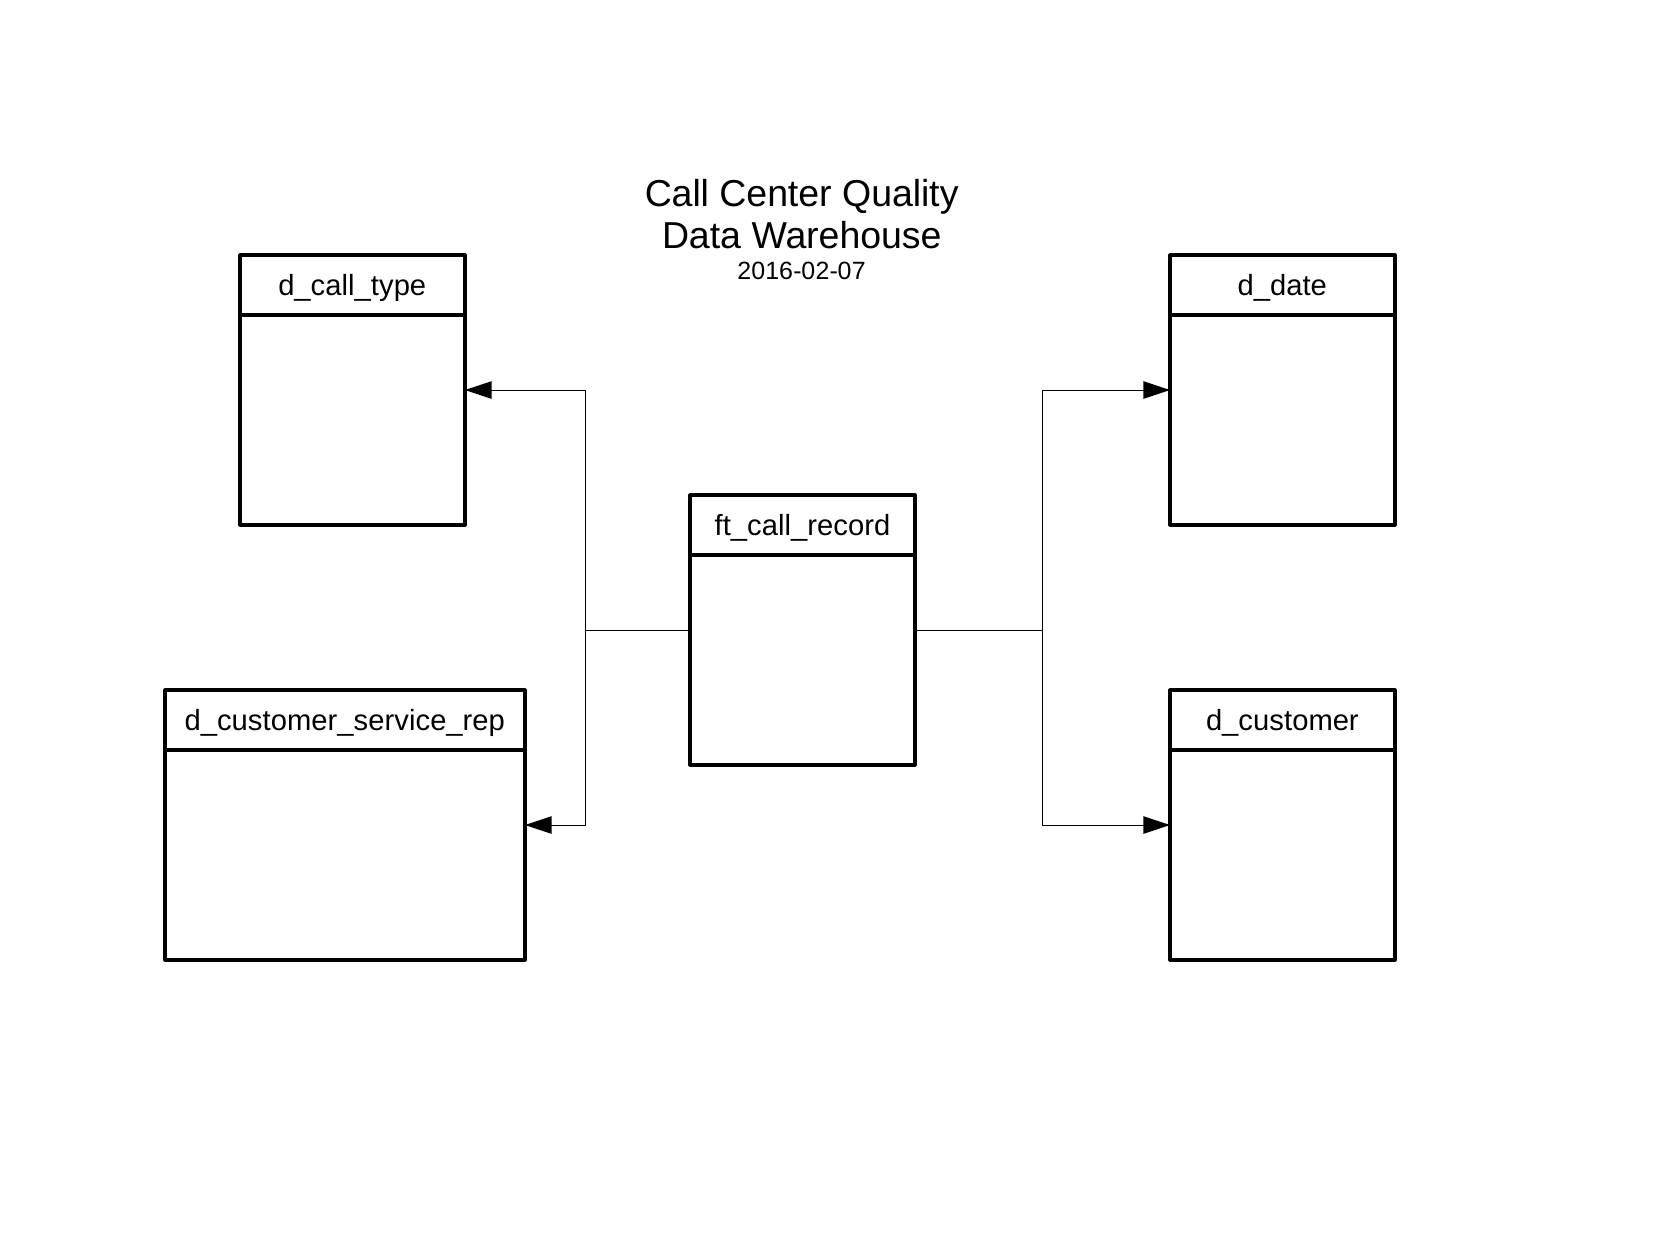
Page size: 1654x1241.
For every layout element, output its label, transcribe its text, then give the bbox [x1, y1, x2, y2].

text_box d_customer [1170, 690, 1396, 748]
text_box ft_call_record [690, 495, 916, 553]
text_box Call Center Quality Data Warehouse 2016-02-07 [630, 165, 974, 292]
text_box d_date [1170, 255, 1396, 313]
text_box d_call_type [240, 255, 466, 313]
text_box d_customer_service_rep [165, 690, 526, 748]
